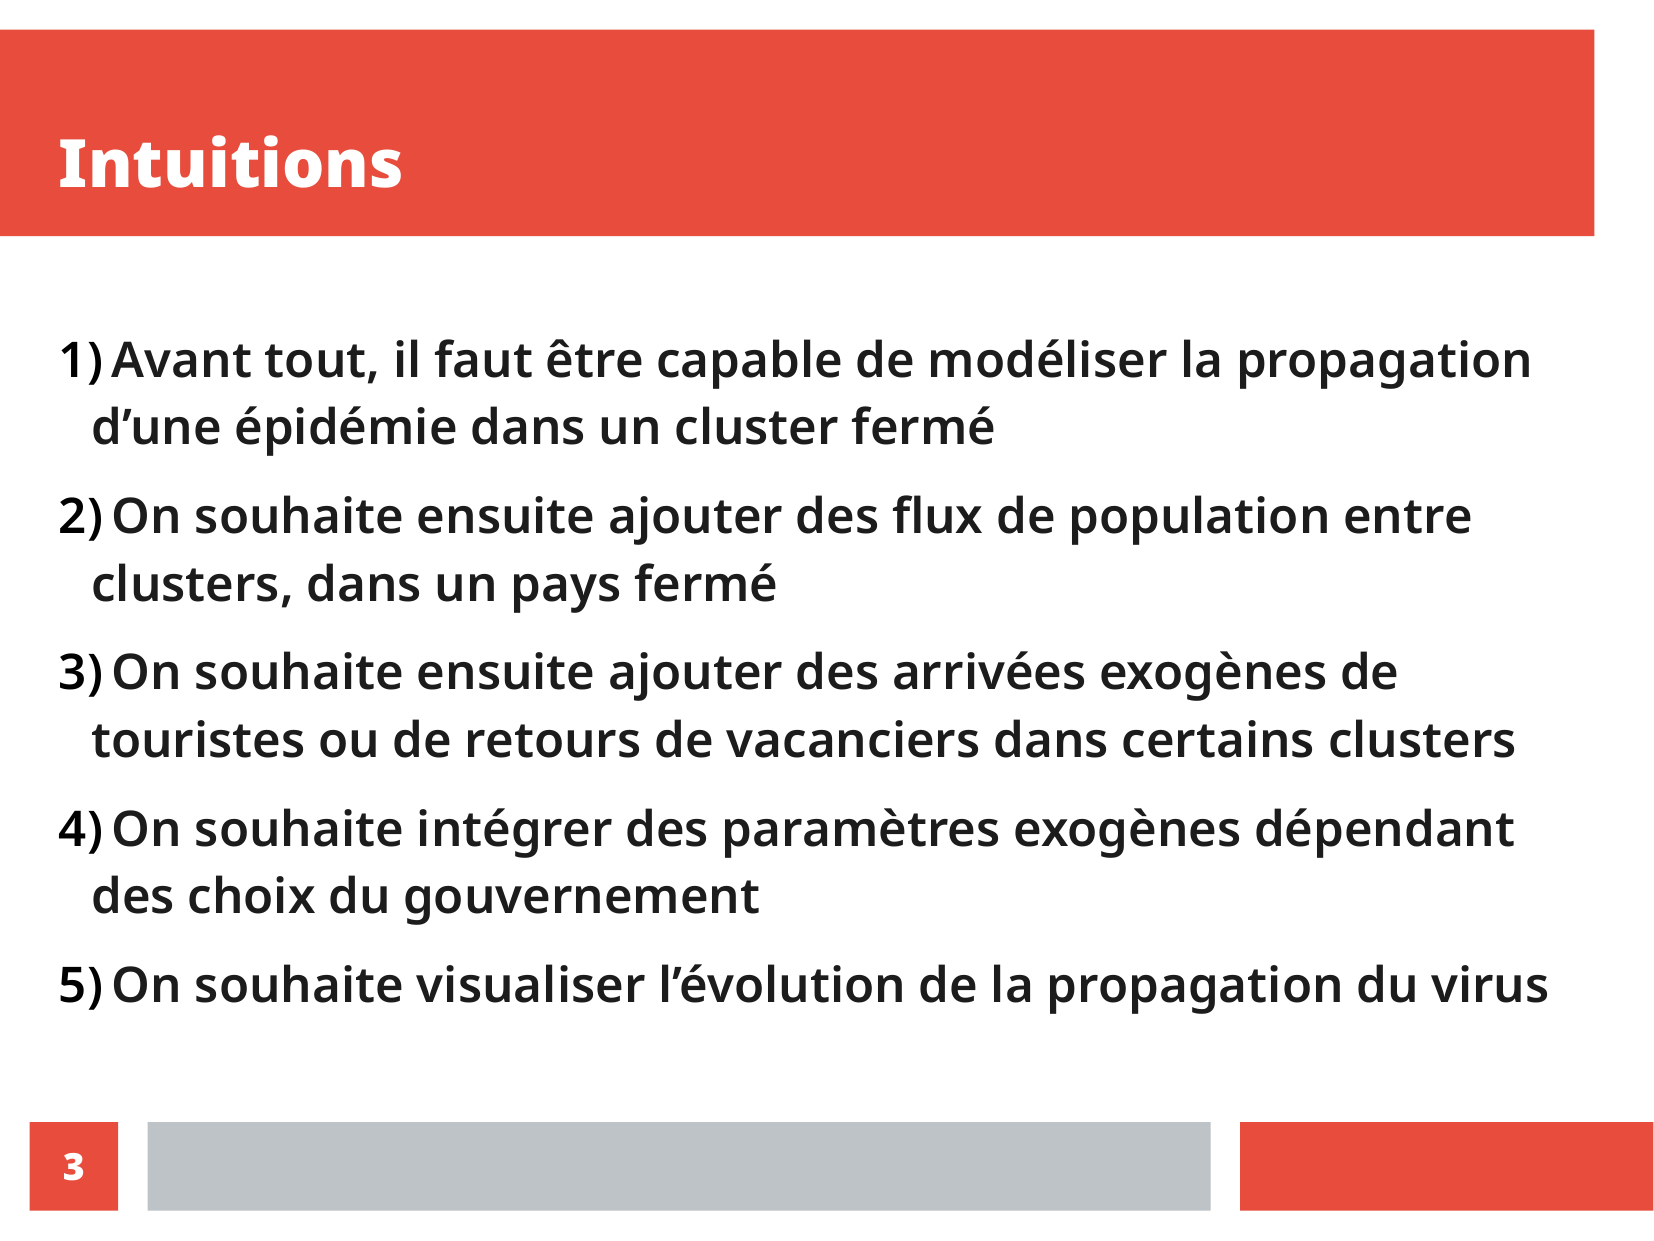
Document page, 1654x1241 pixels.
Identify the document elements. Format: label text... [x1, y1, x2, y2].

list Avant tout, il faut être capable de modéliser la propagation d’une épidémie dans un cluster fermé On souhaite ensuite ajouter des flux de population entre clusters, dans un pays fermé On souhaite ensuite ajouter des arrivées exogènes de touristes ou de retours de vacanciers dans certains clusters On souhaite intégrer des paramètres exogènes dépendant des choix du gouvernement On souhaite visualiser l’évolution de la propagation du virus [59, 324, 1565, 1093]
title Intuitions [59, 59, 1595, 207]
